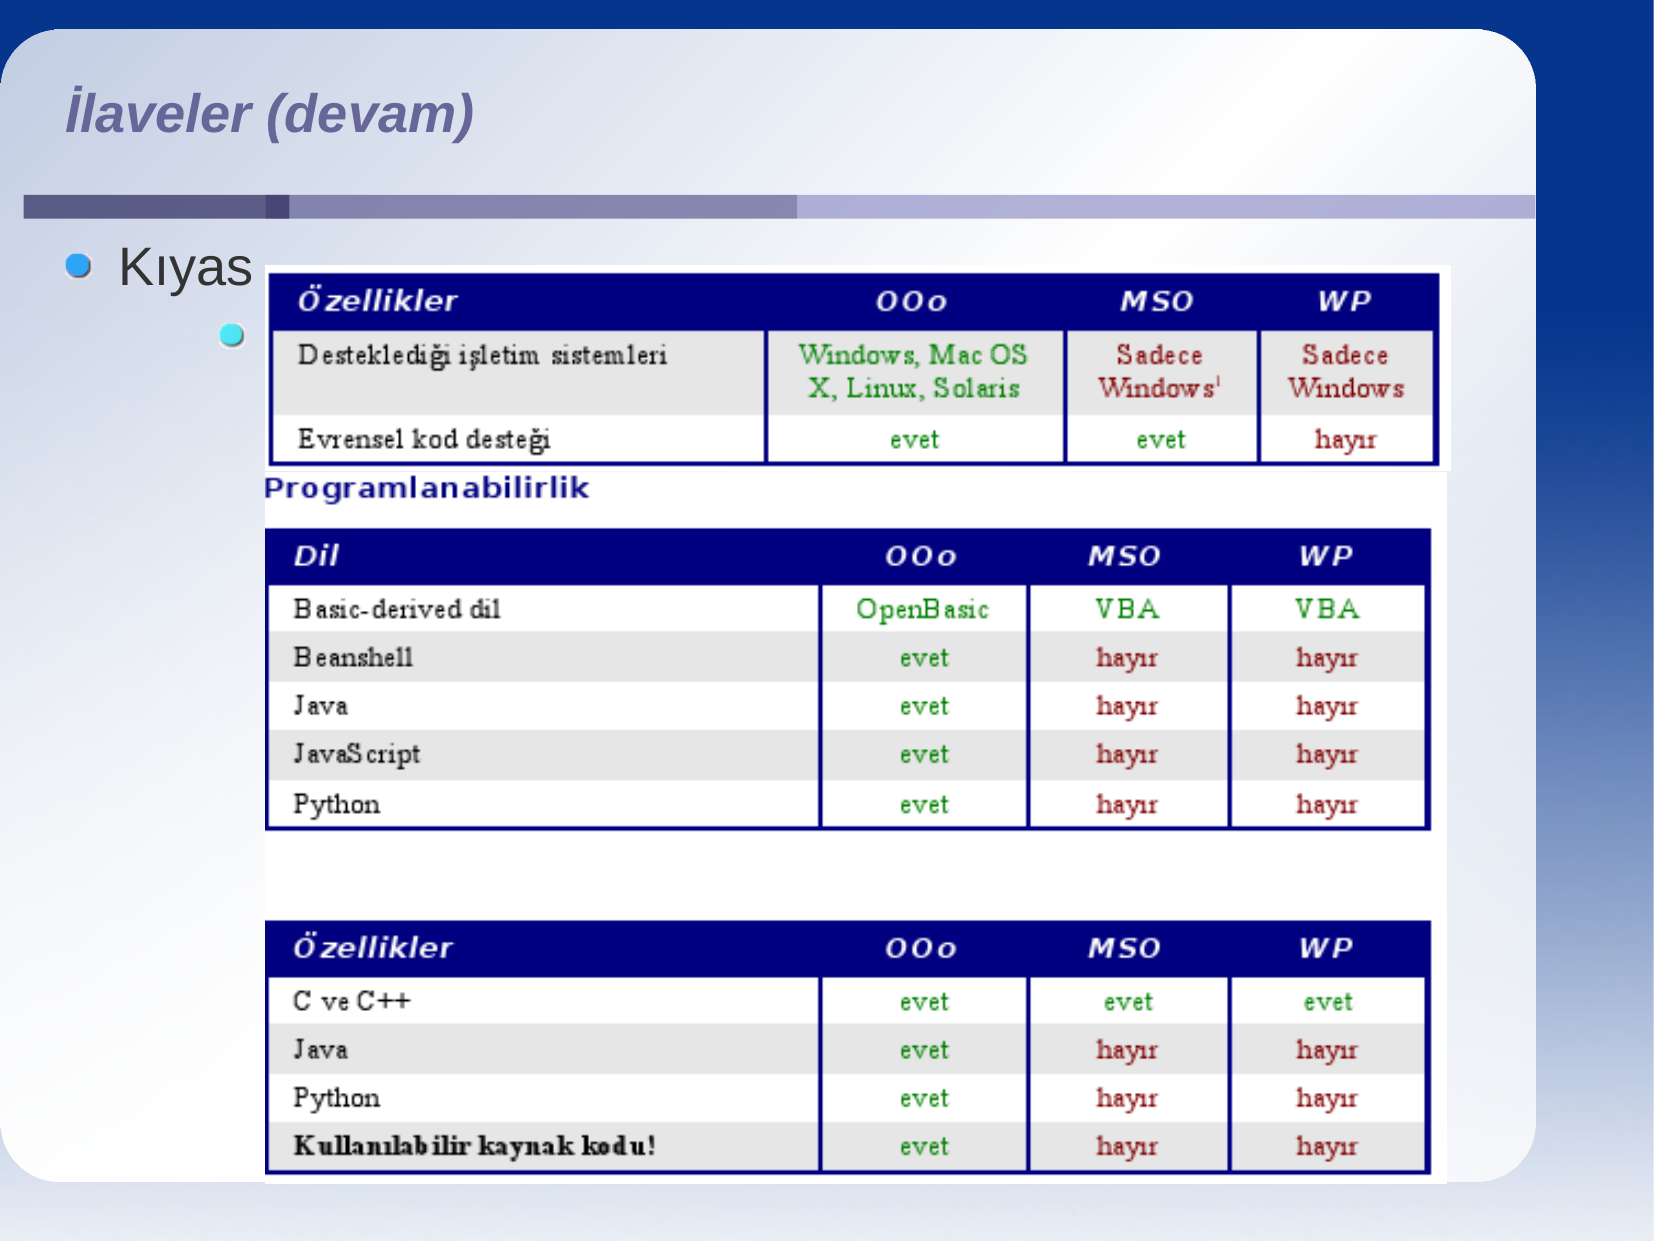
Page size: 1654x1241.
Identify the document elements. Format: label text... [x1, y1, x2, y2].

picture [0, 0, 1654, 1241]
title İlaveler (devam) [29, 49, 1506, 178]
list Kıyas [29, 236, 1506, 1152]
picture [265, 265, 1451, 471]
